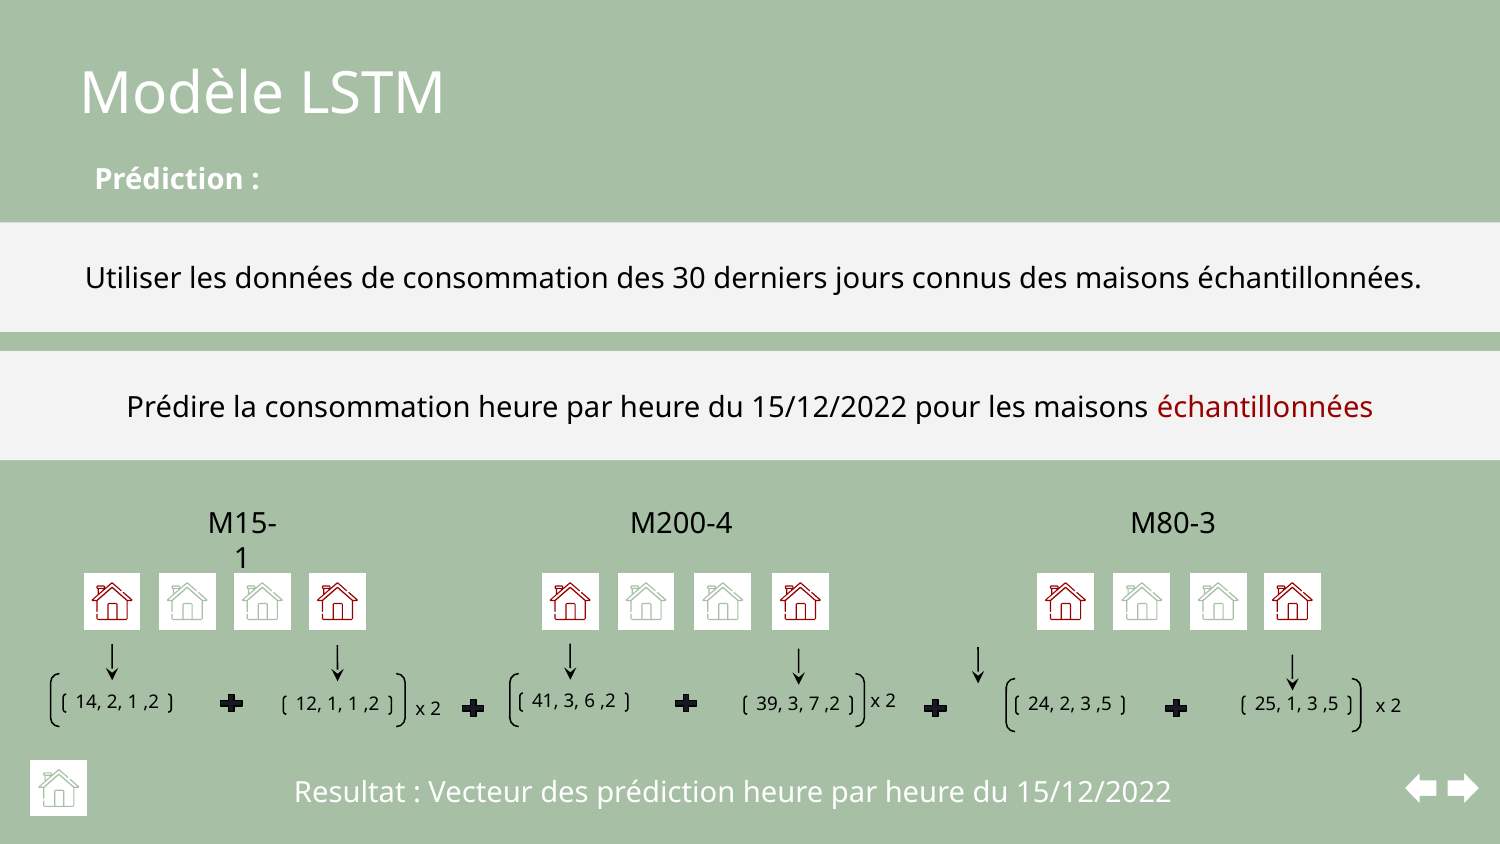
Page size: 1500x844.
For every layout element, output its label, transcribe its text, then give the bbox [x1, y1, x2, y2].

text_box [308, 572, 367, 631]
text_box 25, 1, 3 ,5 [1238, 676, 1356, 730]
text_box [1189, 572, 1248, 631]
text_box x 2 [1360, 678, 1435, 732]
text_box [924, 699, 946, 717]
text_box [233, 572, 292, 631]
text_box 41, 3, 6 ,2 [515, 673, 633, 727]
text_box [220, 694, 242, 712]
text_box Utiliser les données de consommation des 30 derniers jours connus des maisons échantillonnées. [0, 222, 1500, 332]
text_box x 2 [400, 681, 404, 724]
title Modèle LSTM [64, 39, 594, 130]
text_box [771, 572, 830, 631]
text_box 24, 2, 3 ,5 [1011, 676, 1129, 730]
text_box Prédire la consommation heure par heure du 15/12/2022 pour les maisons échantillonnées [0, 350, 1500, 461]
text_box [541, 572, 600, 631]
text_box x 2 [861, 673, 929, 727]
text_box [1036, 572, 1095, 631]
text_box M15-1 [188, 489, 297, 590]
text_box [1446, 770, 1481, 806]
text_box [462, 699, 484, 717]
text_box 39, 3, 7 ,2 [739, 676, 857, 730]
text_box M80-3 [1100, 489, 1246, 555]
text_box 14, 2, 1 ,2 [58, 674, 176, 728]
text_box [693, 572, 753, 631]
text_box [82, 572, 142, 631]
text_box M200-4 [608, 489, 754, 555]
text_box [1263, 572, 1322, 631]
text_box [616, 572, 676, 631]
text_box [1403, 771, 1438, 806]
text_box 12, 1, 1 ,2 [278, 676, 397, 730]
text_box Resultat : Vecteur des prédiction heure par heure du 15/12/2022 [88, 758, 1379, 844]
subtitle Prédiction : [79, 145, 726, 204]
text_box [1165, 699, 1187, 717]
text_box [1112, 572, 1172, 631]
text_box x 2 [400, 681, 474, 735]
text_box [675, 694, 697, 712]
text_box [29, 758, 88, 818]
text_box [158, 572, 217, 631]
text_box x 2 [855, 675, 863, 725]
